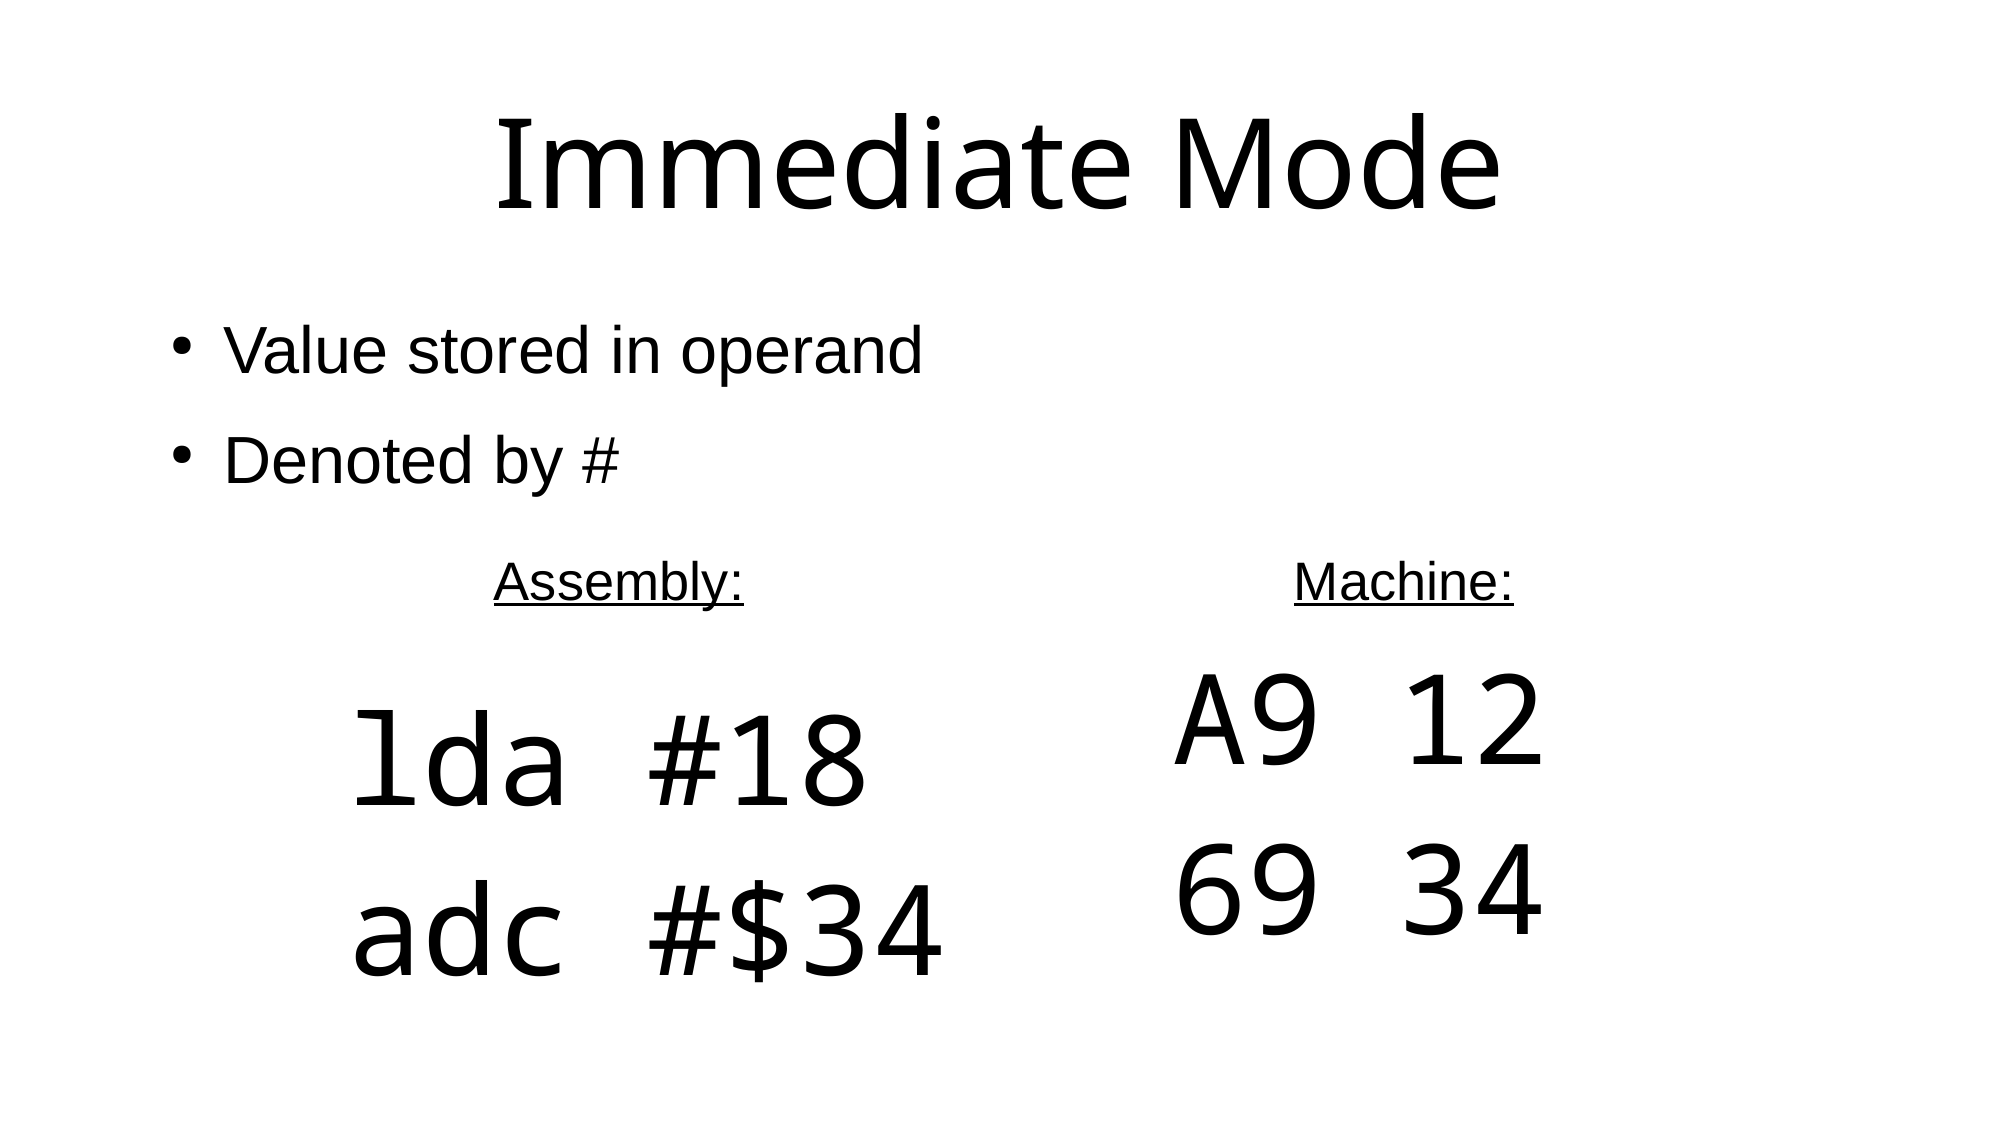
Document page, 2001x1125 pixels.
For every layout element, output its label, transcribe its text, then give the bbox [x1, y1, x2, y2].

text_box Assembly: [478, 543, 760, 620]
list Value stored in operand Denoted by # [137, 299, 1863, 526]
text_box A9 12 69 34 [1157, 623, 1636, 951]
text_box lda #18 adc #$34 [332, 664, 965, 961]
title Immediate Mode [137, 59, 1863, 278]
text_box Machine: [1279, 543, 1530, 620]
